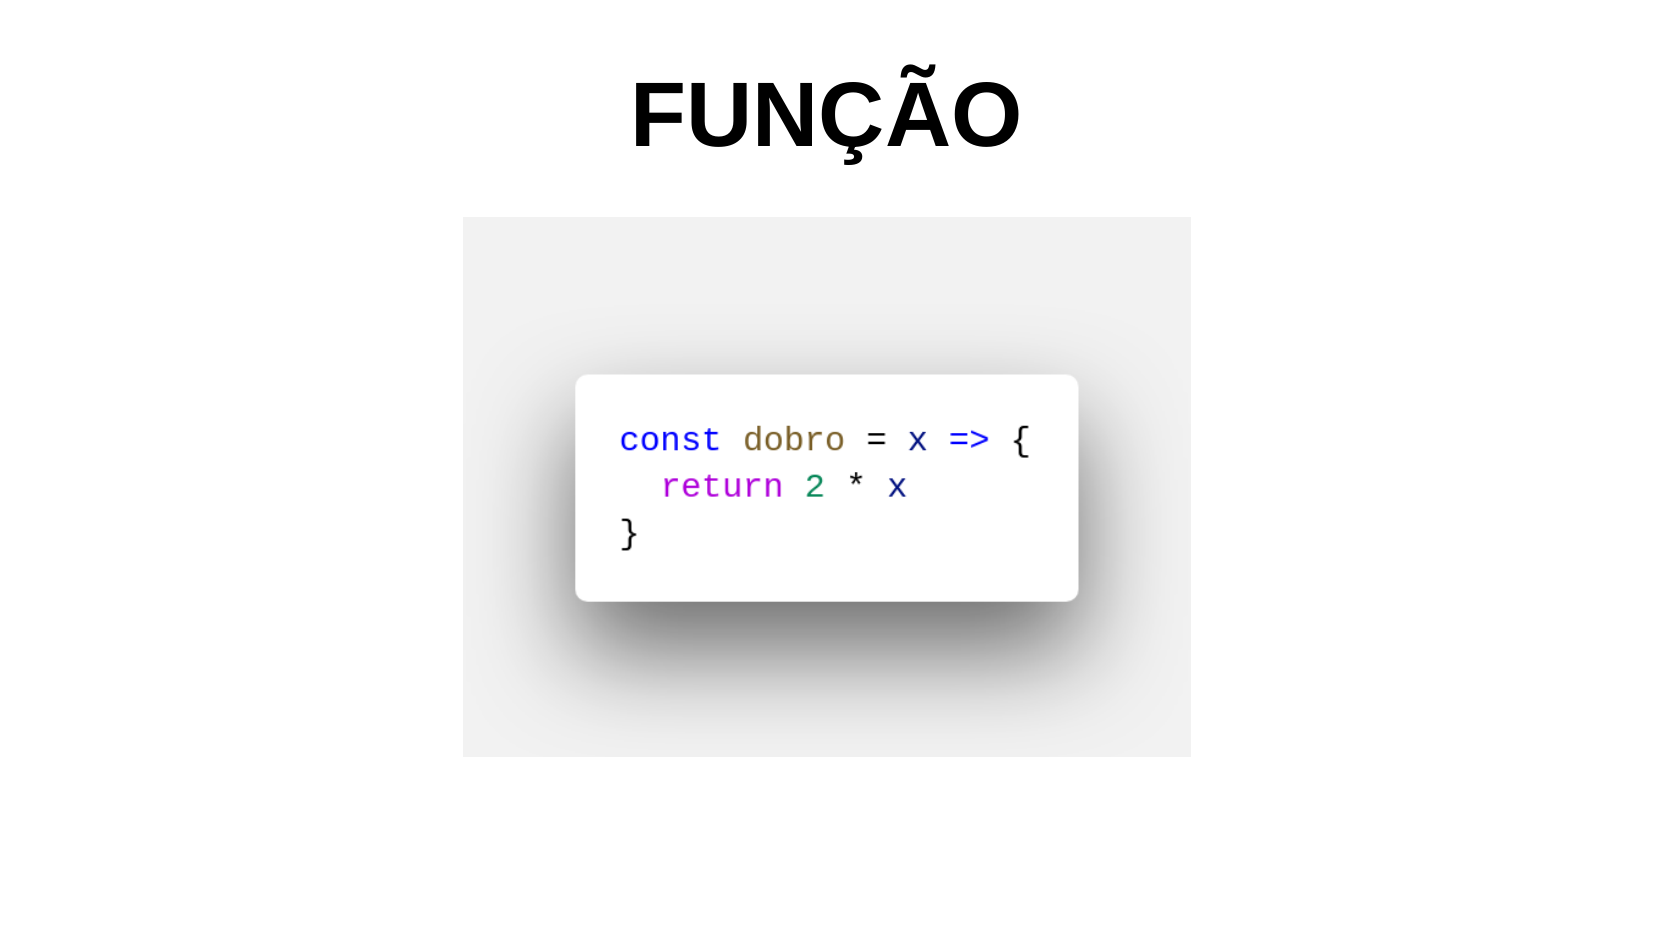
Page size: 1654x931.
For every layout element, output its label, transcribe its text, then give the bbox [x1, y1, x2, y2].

title FUNÇÃO [82, 37, 1571, 193]
picture [463, 217, 1191, 758]
